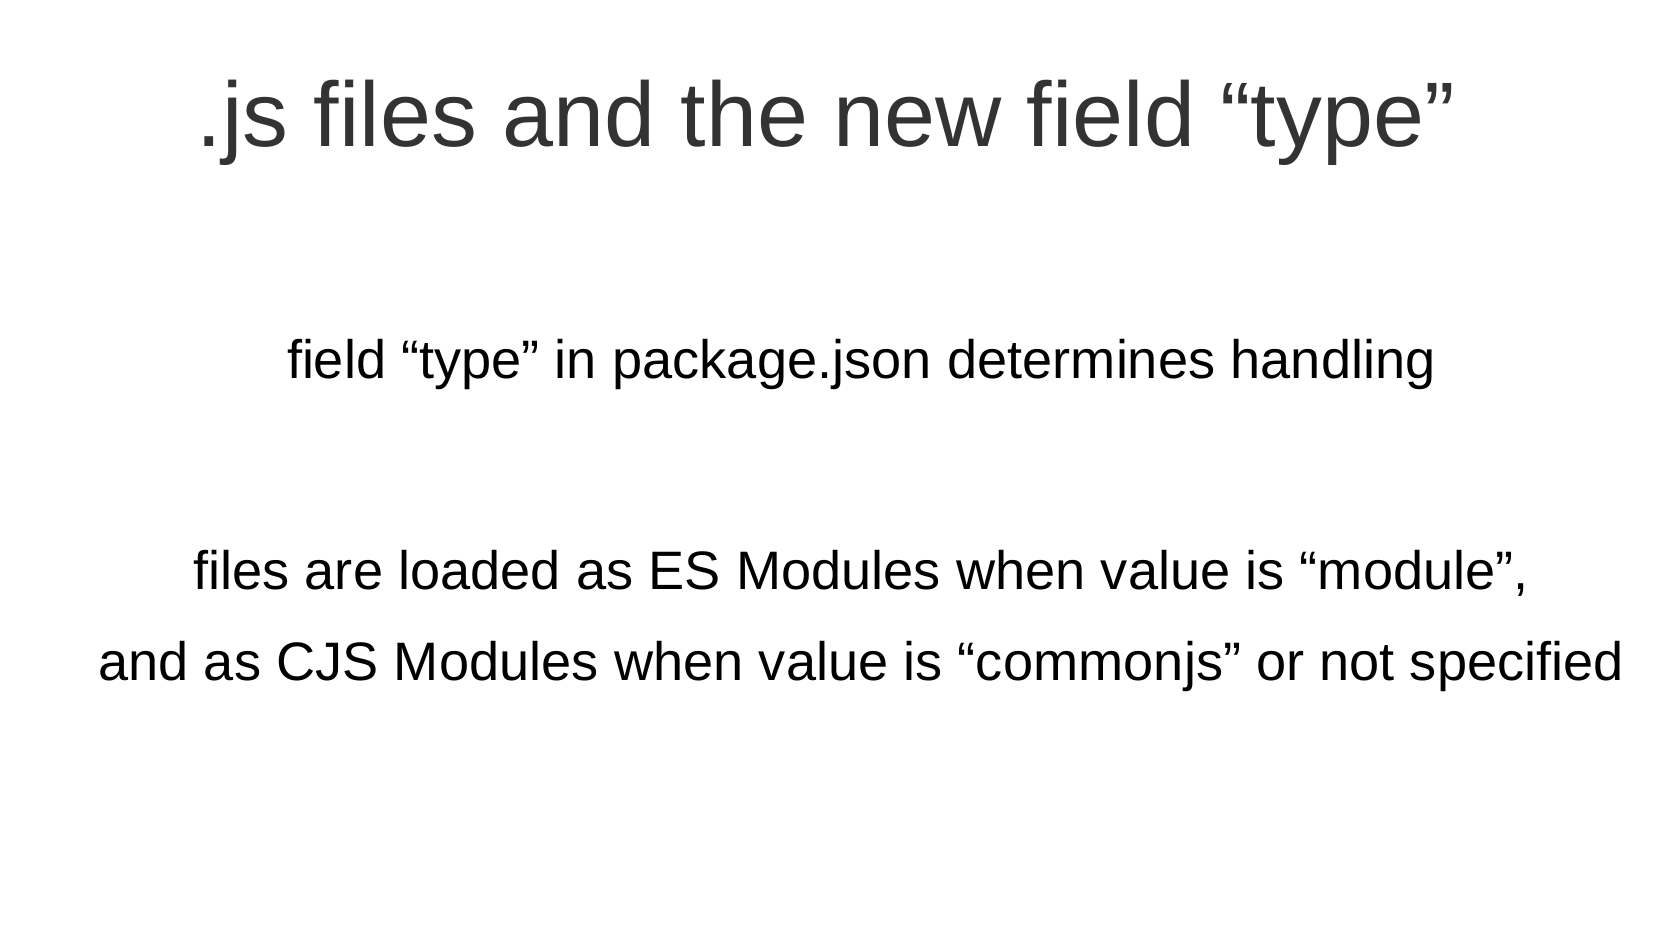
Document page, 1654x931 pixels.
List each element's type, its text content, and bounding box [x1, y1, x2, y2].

title .js files and the new field “type” [82, 37, 1571, 193]
list field “type” in package.json determines handling files are loaded as ES Modules when value is “module”, and as CJS Modules when value is “commonjs” or not specified [0, 195, 1654, 751]
